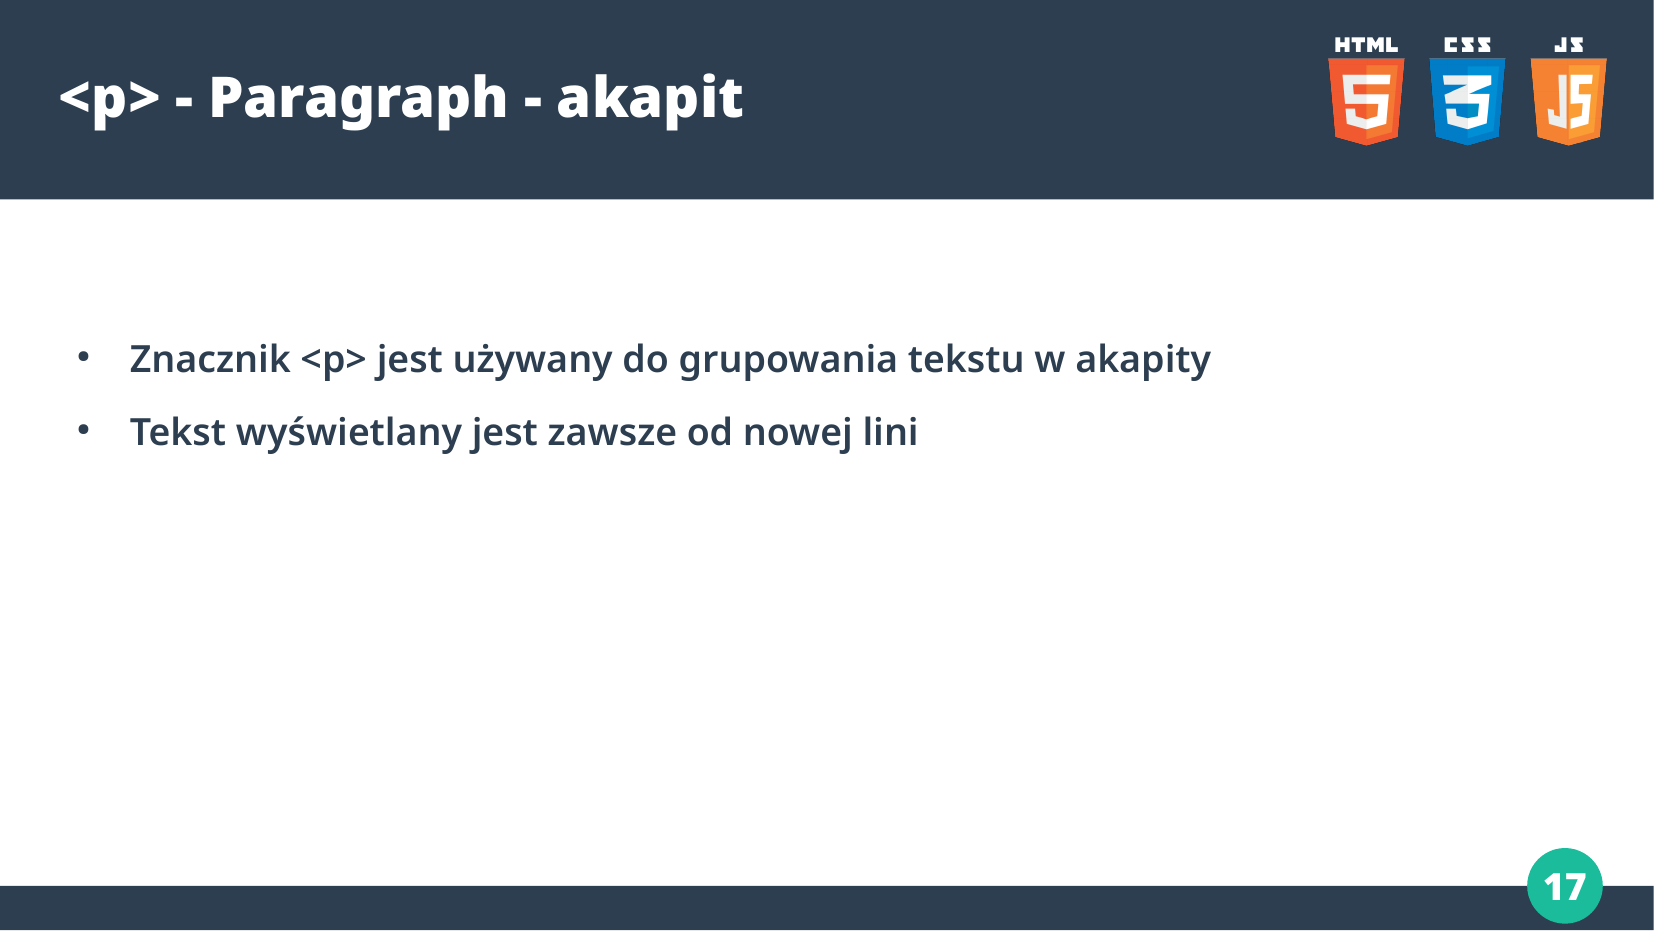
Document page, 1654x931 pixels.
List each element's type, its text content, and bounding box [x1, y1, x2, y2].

title <p> - Paragraph - akapit [59, 37, 1595, 155]
picture [1328, 37, 1607, 146]
list Znacznik <p> jest używany do grupowania tekstu w akapity Tekst wyświetlany jest zawsze od nowej lini [59, 332, 1595, 739]
